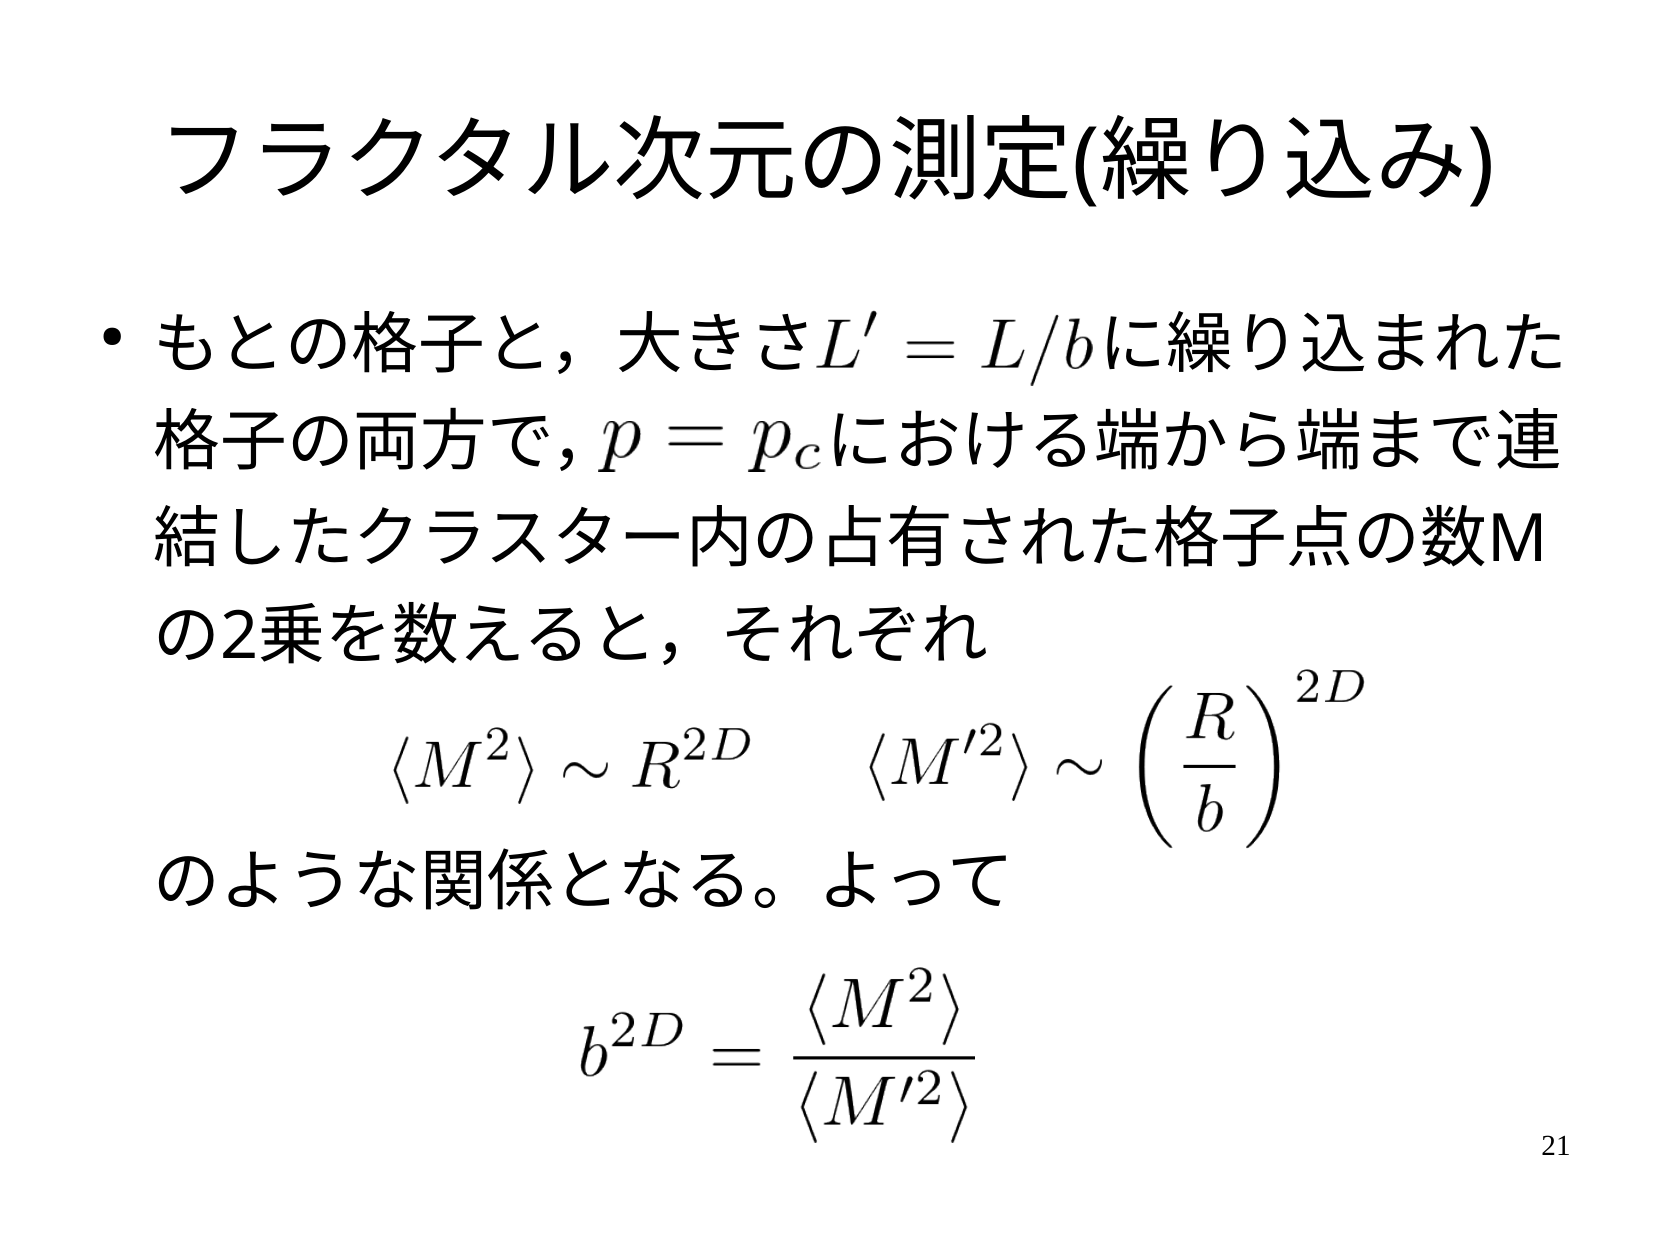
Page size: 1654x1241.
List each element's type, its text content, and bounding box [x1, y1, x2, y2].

picture [869, 669, 1365, 849]
picture [580, 967, 975, 1144]
picture [598, 421, 821, 472]
picture [816, 310, 1093, 386]
title フラクタル次元の測定(繰り込み) [82, 49, 1571, 257]
picture [393, 727, 751, 804]
list もとの格子と，大きさ に繰り込まれた格子の両方で， における端から端まで連結したクラスター内の占有された格子点の数Mの2乗を数えると，それぞれ のような関係となる。よって [82, 290, 1571, 1010]
